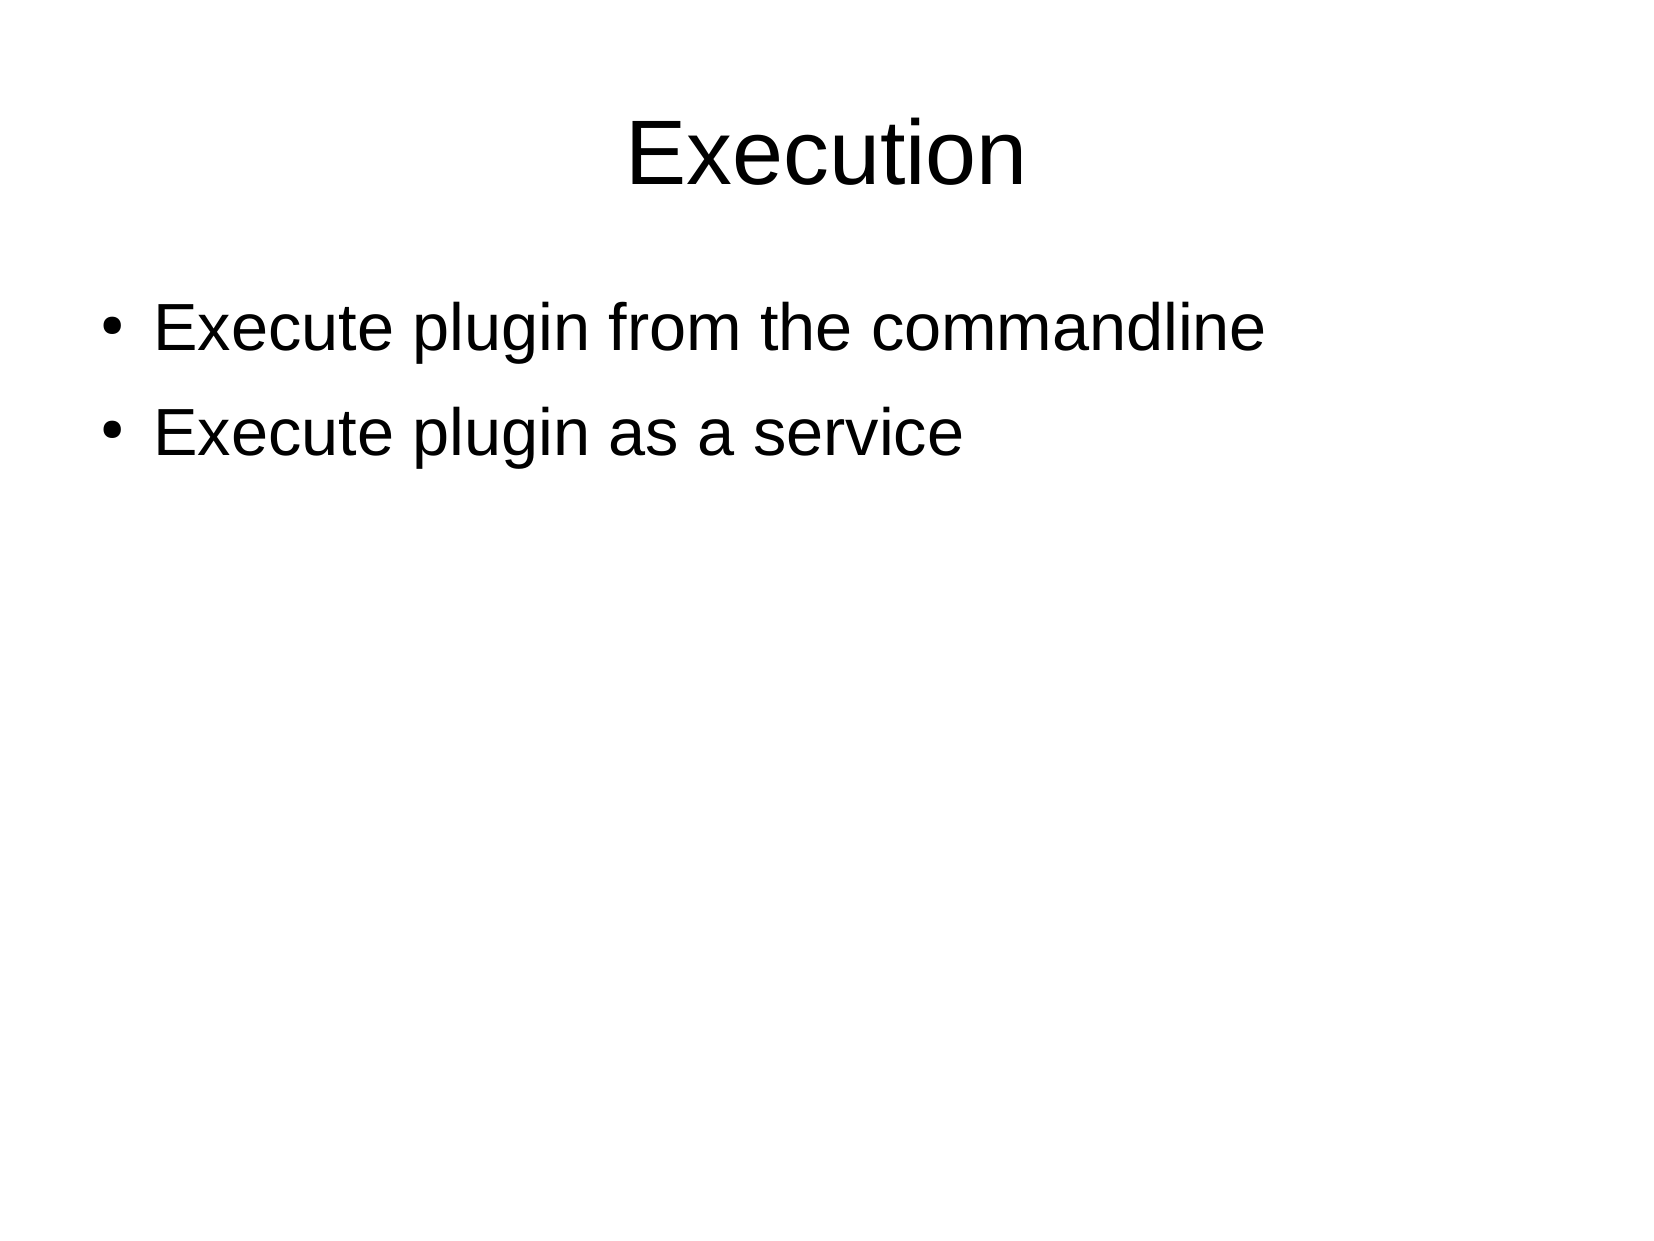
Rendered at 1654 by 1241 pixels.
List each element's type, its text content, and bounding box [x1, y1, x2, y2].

list Execute plugin from the commandline Execute plugin as a service [82, 290, 1571, 1010]
title Execution [82, 49, 1571, 257]
